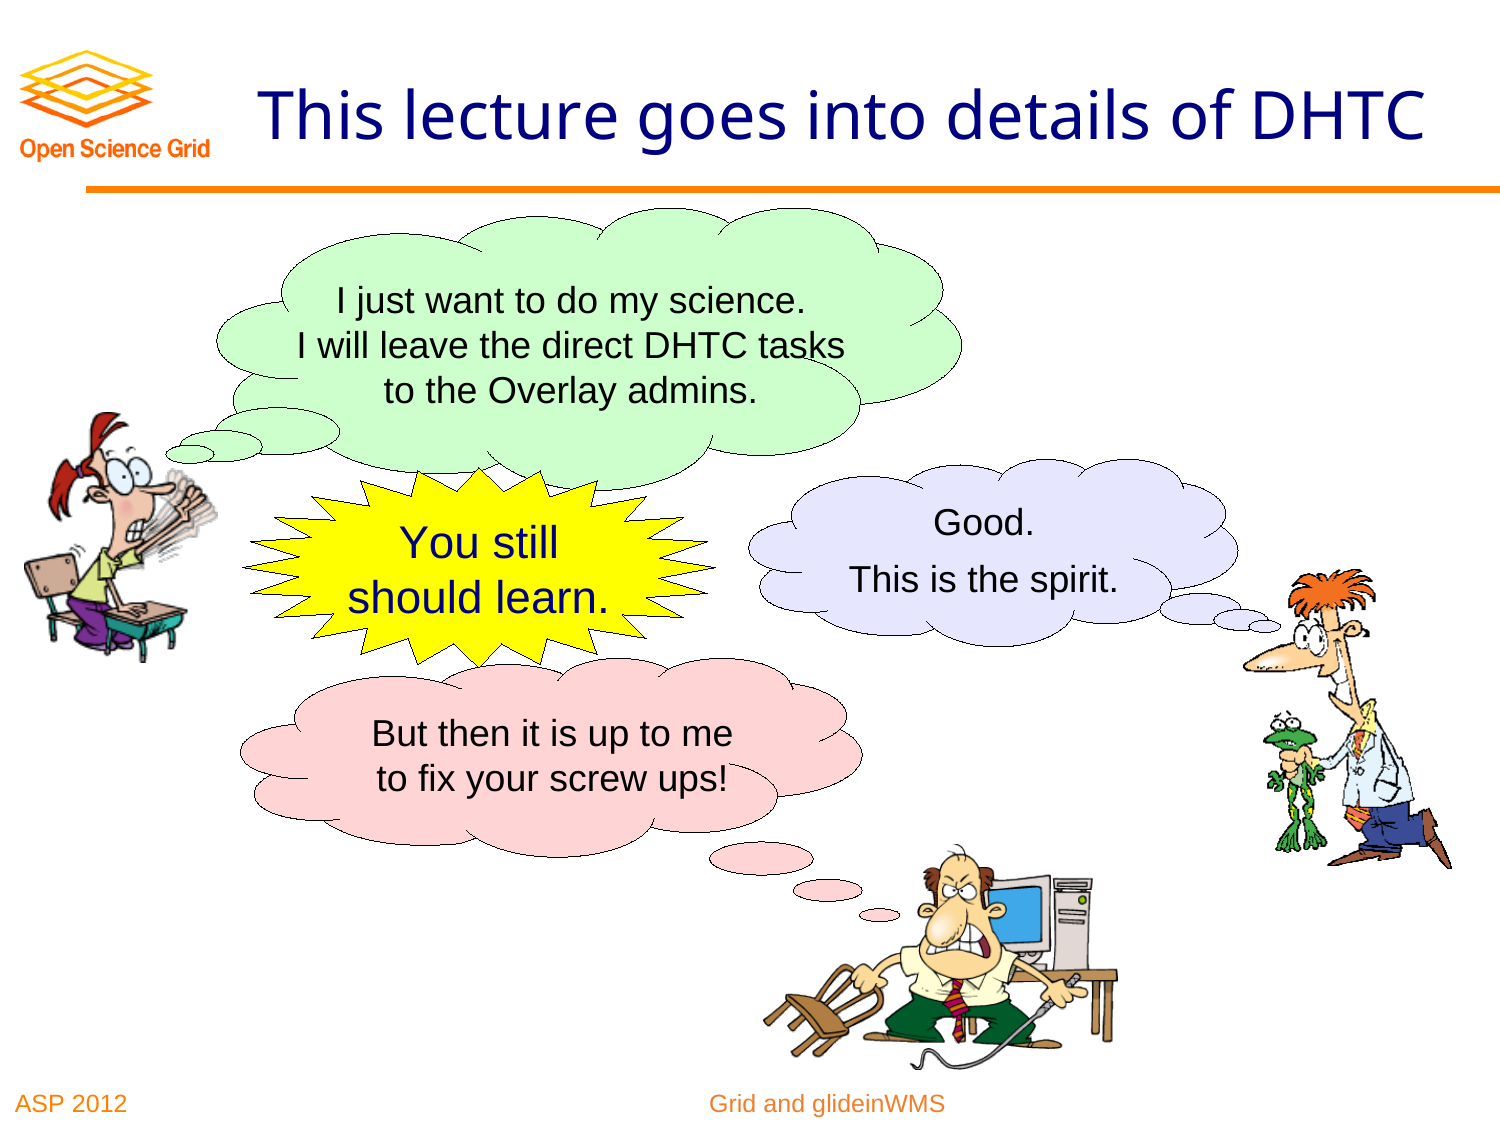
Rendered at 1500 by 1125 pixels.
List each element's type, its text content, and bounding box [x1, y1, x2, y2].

text_box You still should learn. [242, 467, 716, 668]
text_box But then it is up to me to fix your screw ups! [240, 658, 863, 858]
picture [0, 27, 186, 179]
picture [763, 844, 1118, 1070]
text_box But then it is up to me to fix your screw ups! [793, 879, 863, 902]
text_box Good. This is the spirit. [748, 459, 1243, 647]
text_box But then it is up to me to fix your screw ups! [709, 841, 814, 876]
picture [24, 412, 218, 663]
text_box I just want to do my science. I will leave the direct DHTC tasks to the Overlay admins. [216, 208, 962, 491]
picture [1243, 568, 1452, 869]
title This lecture goes into details of DHTC [186, 18, 1500, 207]
